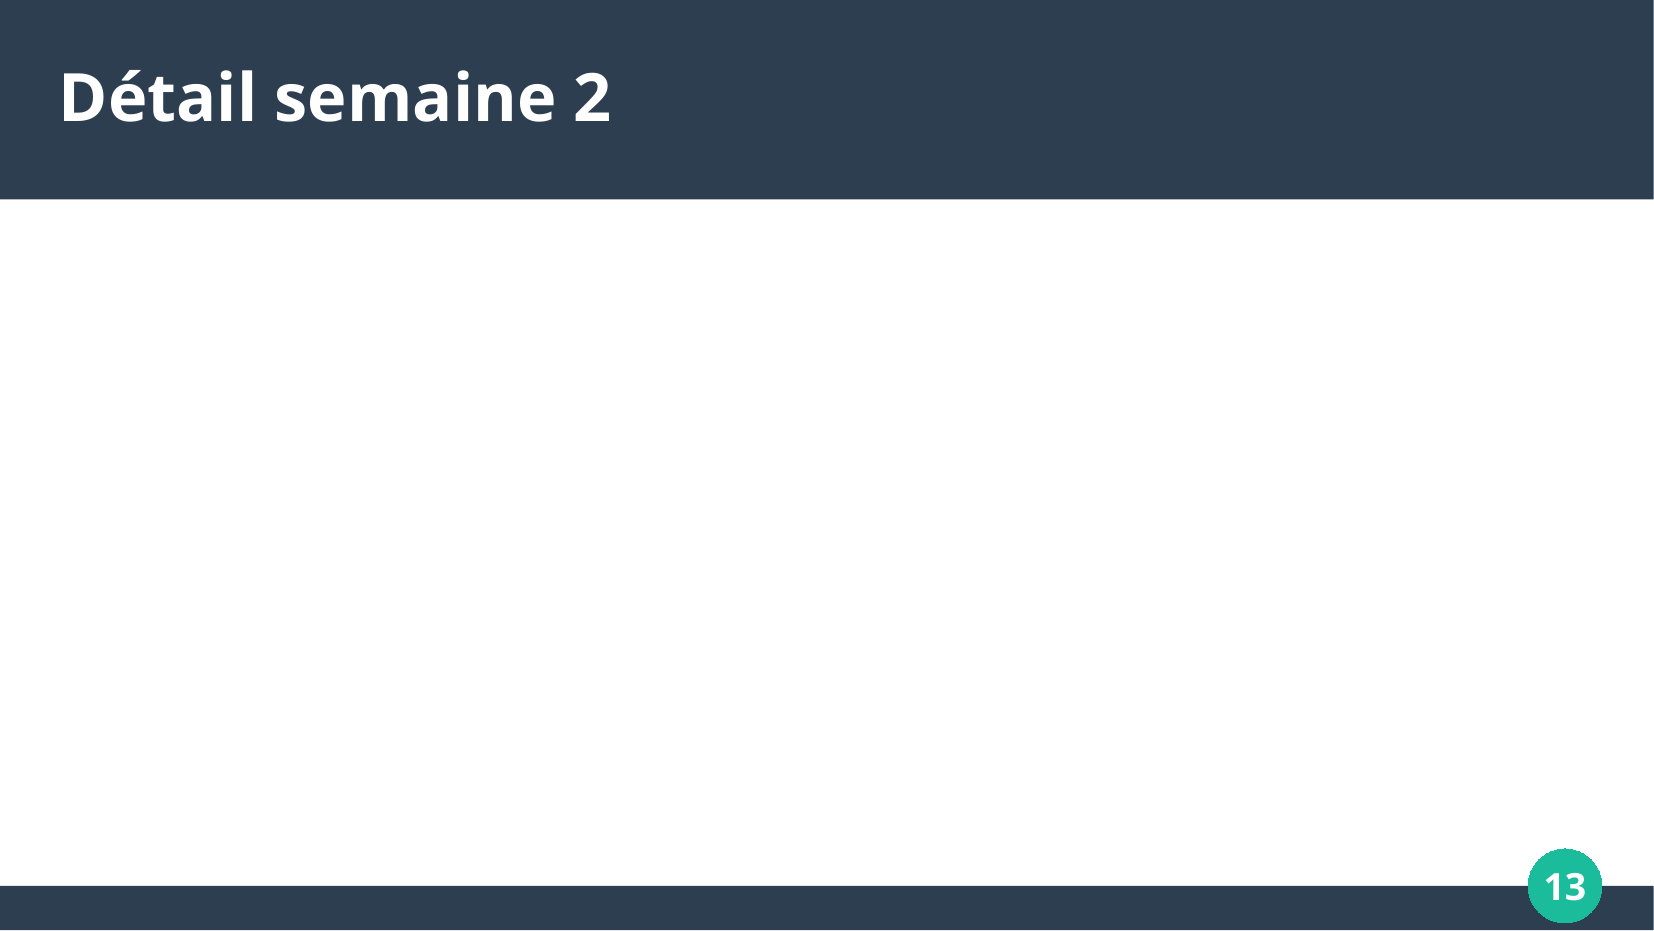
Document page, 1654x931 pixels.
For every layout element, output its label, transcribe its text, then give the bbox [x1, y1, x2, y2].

title Détail semaine 2 [59, 37, 1595, 155]
